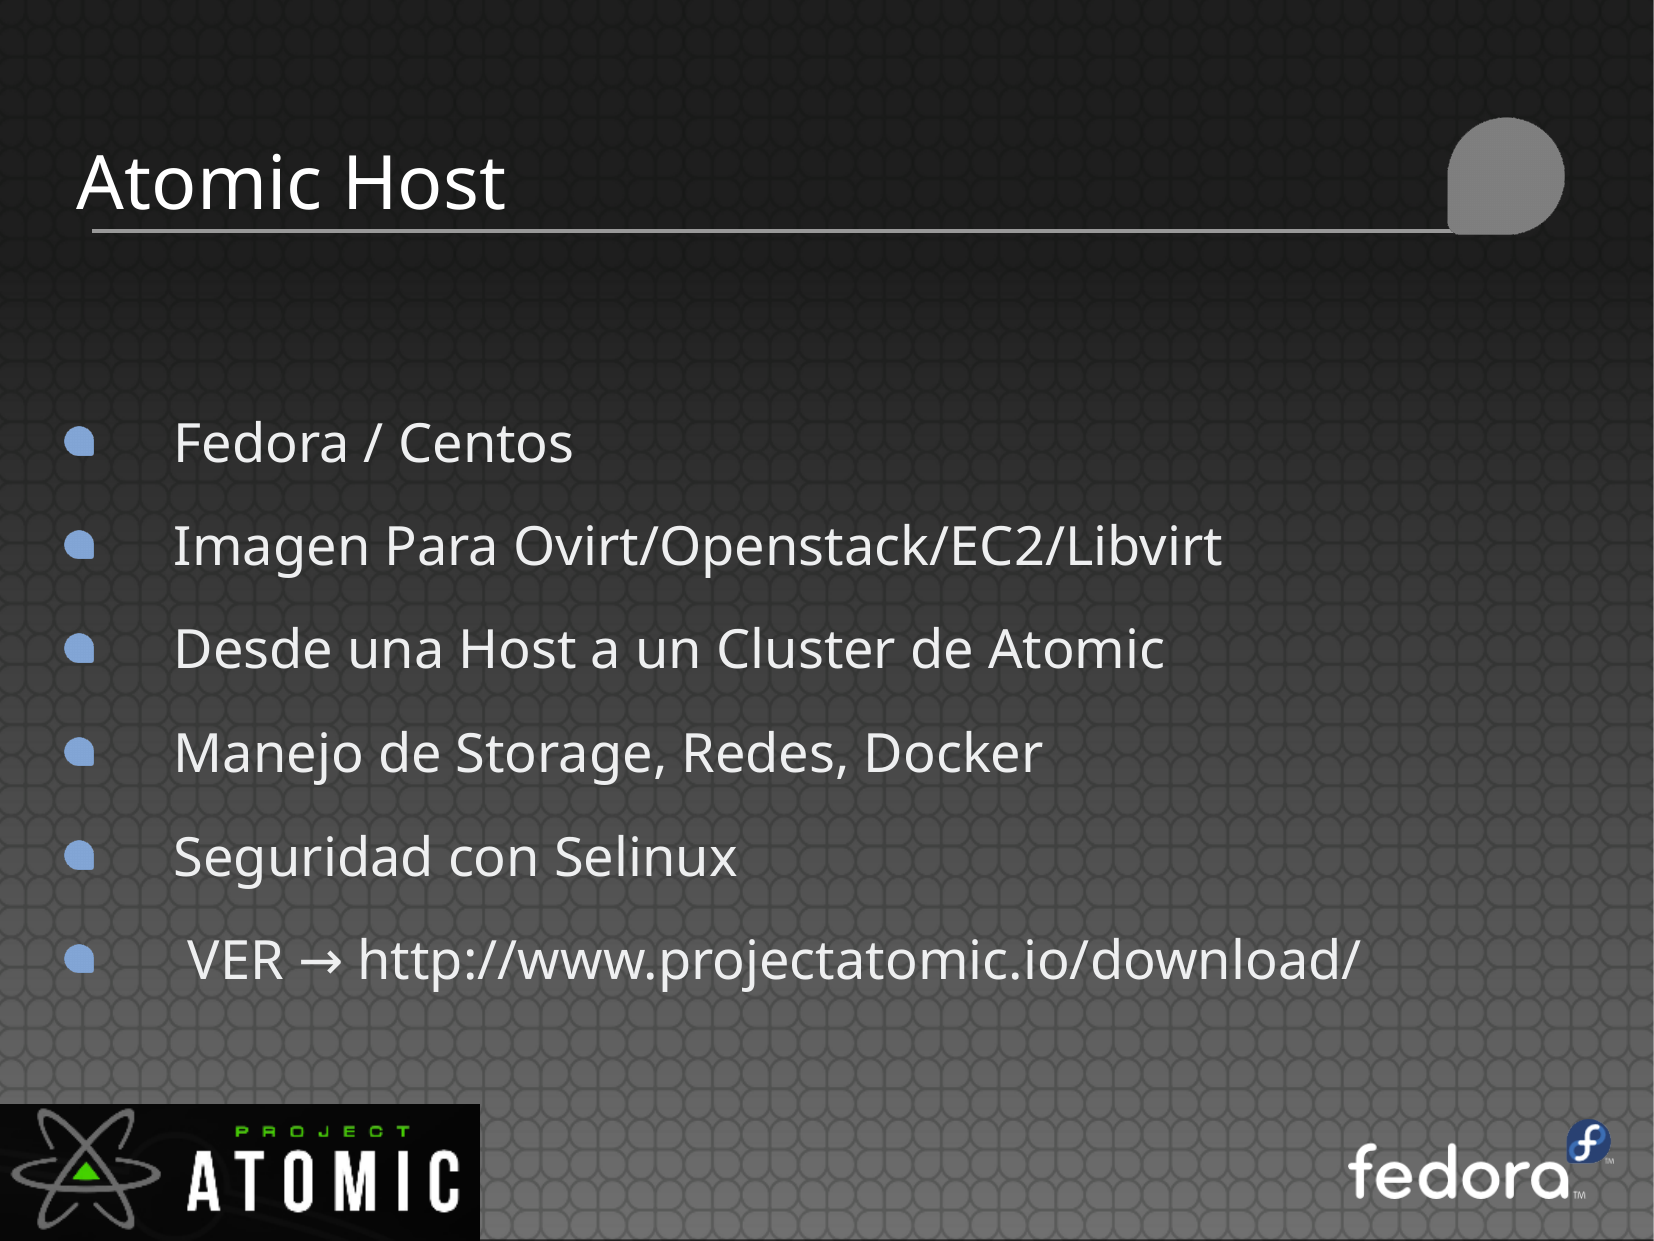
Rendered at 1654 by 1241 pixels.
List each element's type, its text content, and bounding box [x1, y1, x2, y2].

list Fedora / Centos Imagen Para Ovirt/Openstack/EC2/Libvirt Desde una Host a un Cluster de Atomic Manejo de Storage, Redes, Docker Seguridad con Selinux VER → http://www.projectatomic.io/download/ [46, 300, 1536, 1192]
title Atomic Host [76, 112, 1566, 249]
picture [0, 0, 1654, 1241]
